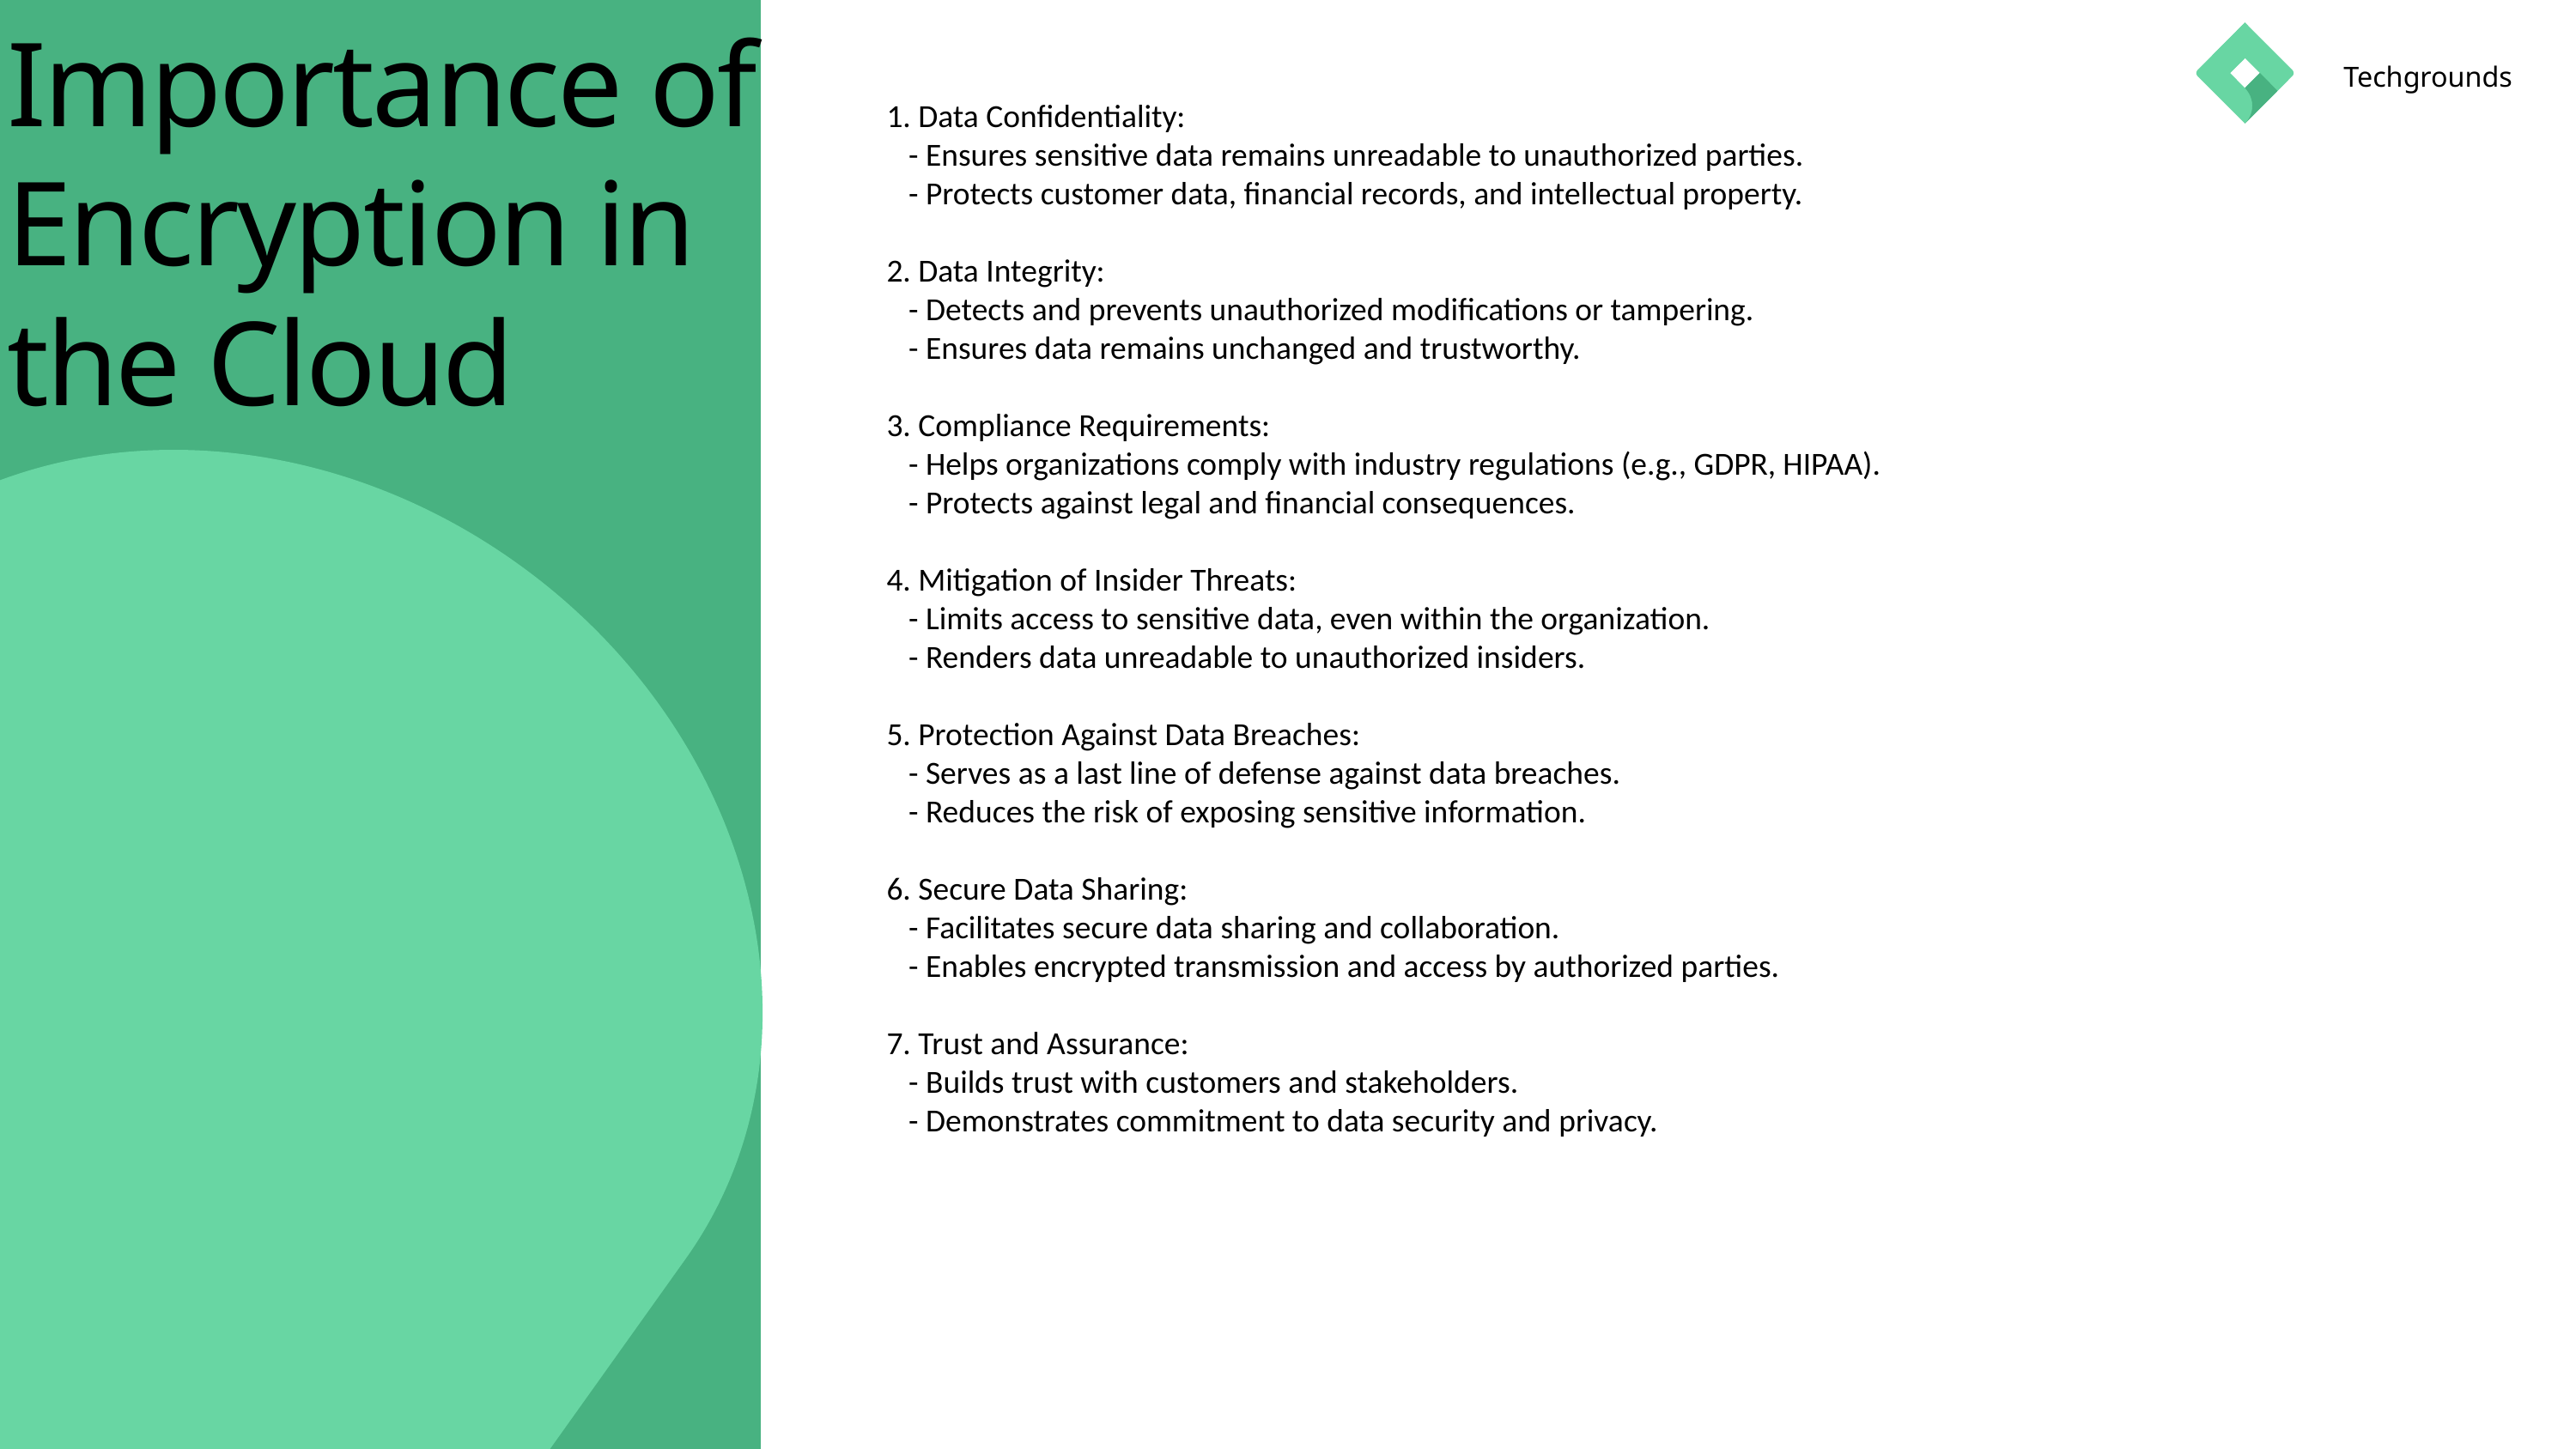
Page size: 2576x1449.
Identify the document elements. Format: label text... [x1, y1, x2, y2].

text_box [0, 0, 763, 1449]
text_box [2196, 22, 2294, 88]
text_box 1. Data Confidentiality: - Ensures sensitive data remains unreadable to unauthorized parties. - Protects customer data, financial records, and intellectual property. 2. Data Integrity: - Detects and prevents unauthorized modifications or tampering. - Ensures data remains unchanged and trustworthy. 3. Compliance Requirements: - Helps organizations comply with industry regulations (e.g., GDPR, HIPAA). - Protects against legal and financial consequences. 4. Mitigation of Insider Threats: - Limits access to sensitive data, even within the organization. - Renders data unreadable to unauthorized insiders. 5. Protection Against Data Breaches: - Serves as a last line of defense against data breaches. - Reduces the risk of exposing sensitive information. 6. Secure Data Sharing: - Facilitates secure data sharing and collaboration. - Enables encrypted transmission and access by authorized parties. 7. Trust and Assurance: - Builds trust with customers and stakeholders. - Demonstrates commitment to data security and privacy. [873, 88, 2557, 1195]
text_box Techgrounds [2343, 53, 2576, 94]
text_box Importance of Encryption in the Cloud [7, 10, 1076, 429]
